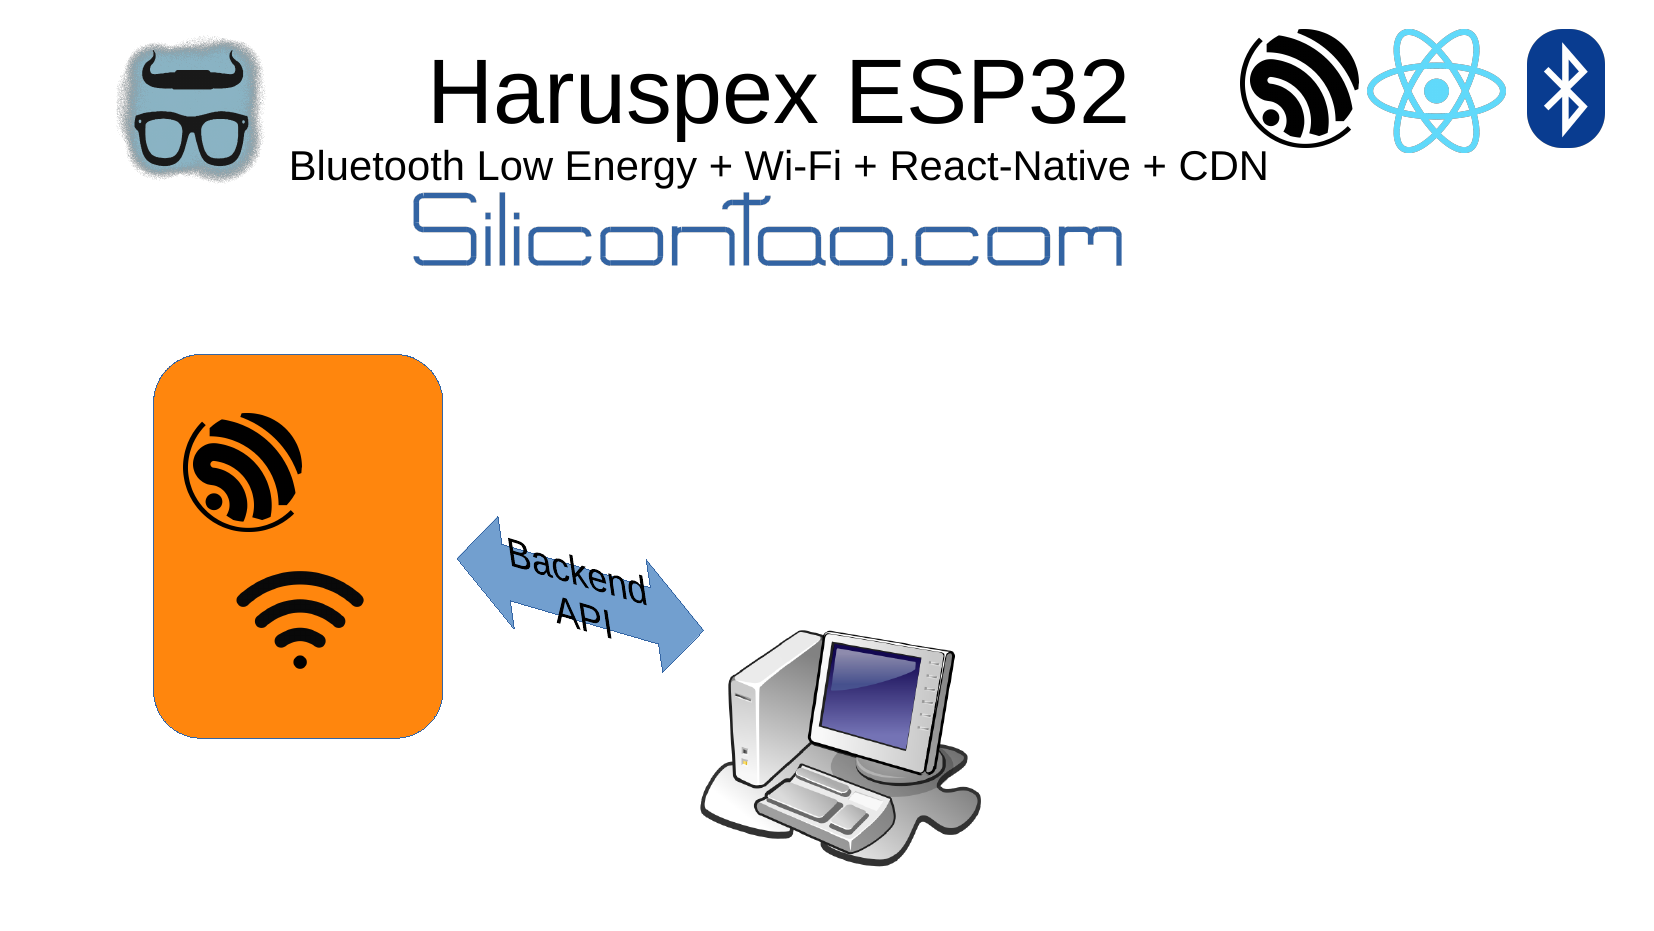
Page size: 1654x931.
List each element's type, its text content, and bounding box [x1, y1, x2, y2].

picture [1240, 29, 1359, 148]
picture [679, 562, 1003, 886]
picture [183, 413, 384, 739]
picture [1527, 29, 1605, 148]
picture [1367, 29, 1506, 153]
text_box [153, 354, 443, 739]
text_box Backend API [457, 516, 704, 673]
picture [413, 192, 1122, 266]
picture [82, 0, 301, 218]
title Haruspex ESP32 Bluetooth Low Energy + Wi-Fi + React-Native + CDN [301, 37, 1477, 193]
